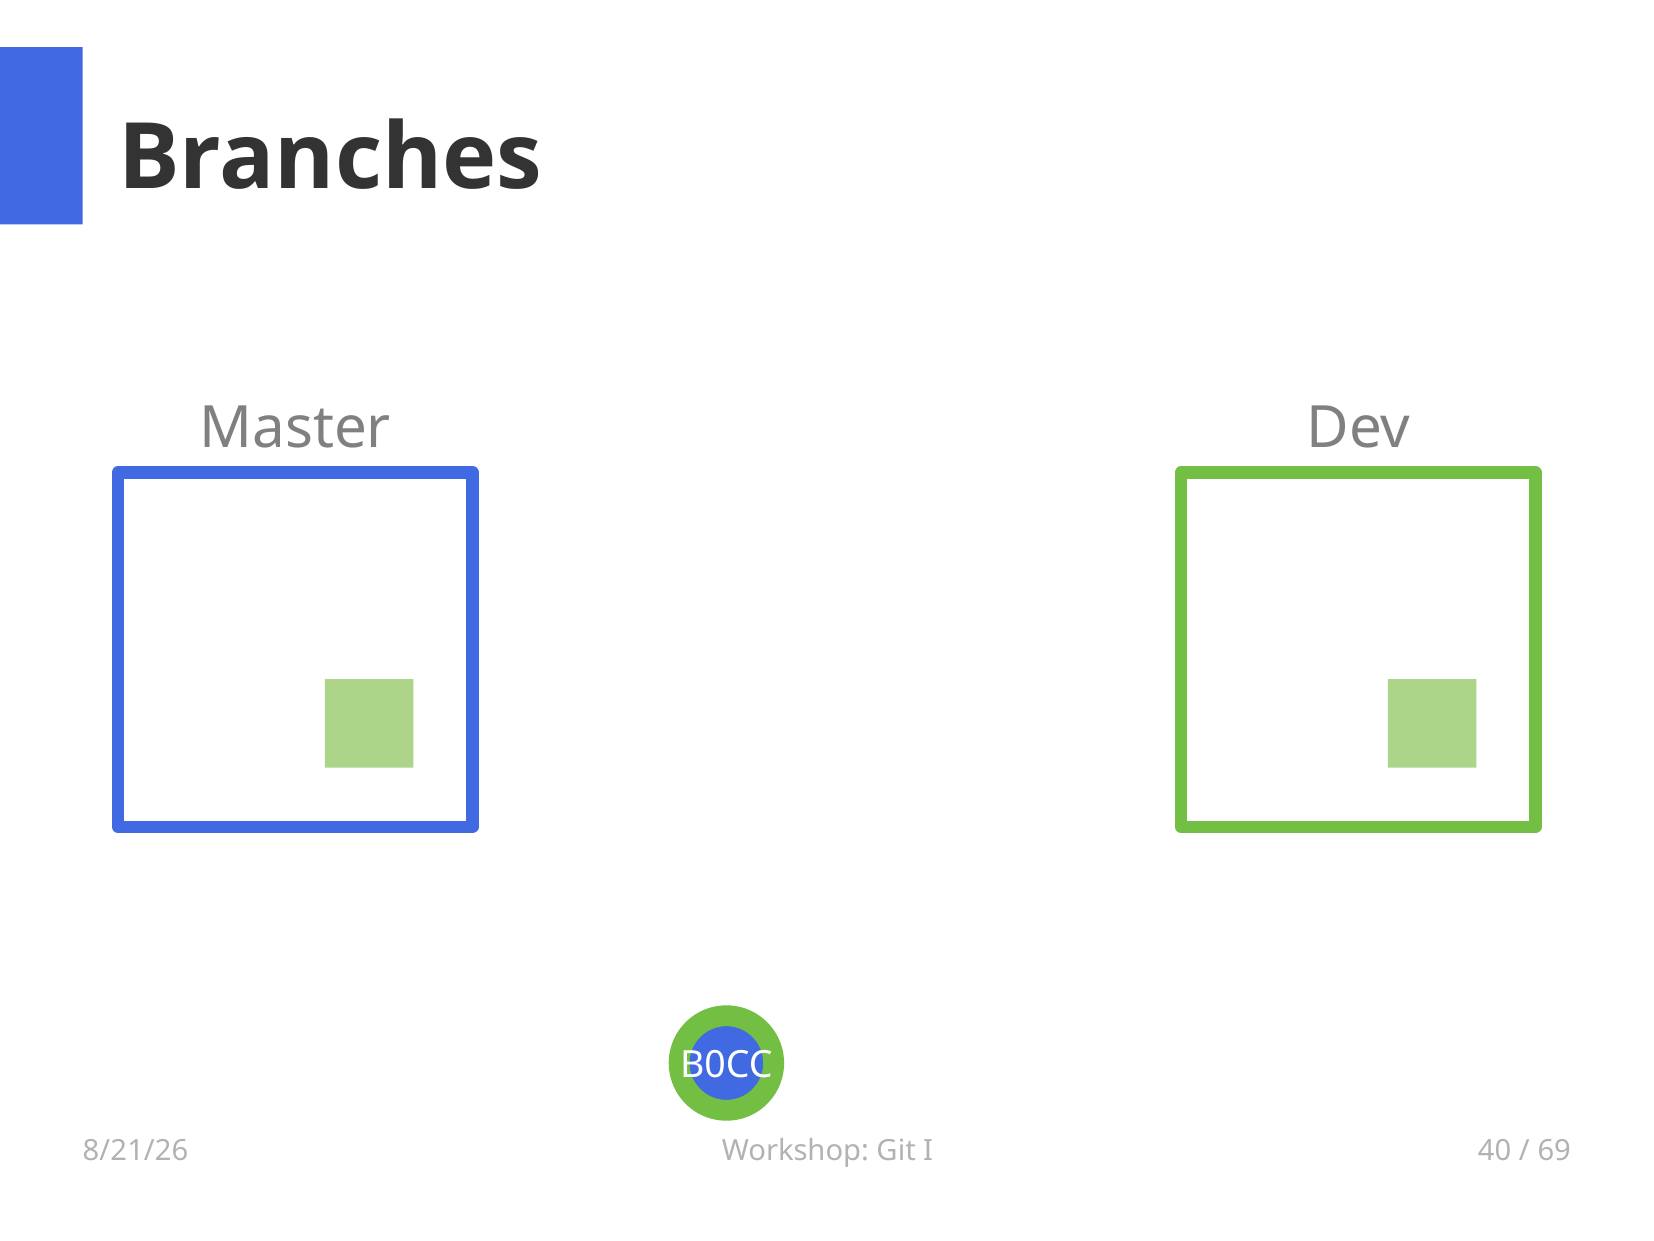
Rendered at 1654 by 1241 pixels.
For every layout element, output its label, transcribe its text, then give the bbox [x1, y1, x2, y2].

text_box [324, 679, 414, 768]
text_box Master [118, 377, 473, 473]
title Branches [118, 49, 1571, 257]
text_box B0CC [679, 1015, 774, 1111]
text_box [1387, 679, 1477, 768]
text_box Dev [1181, 377, 1536, 473]
